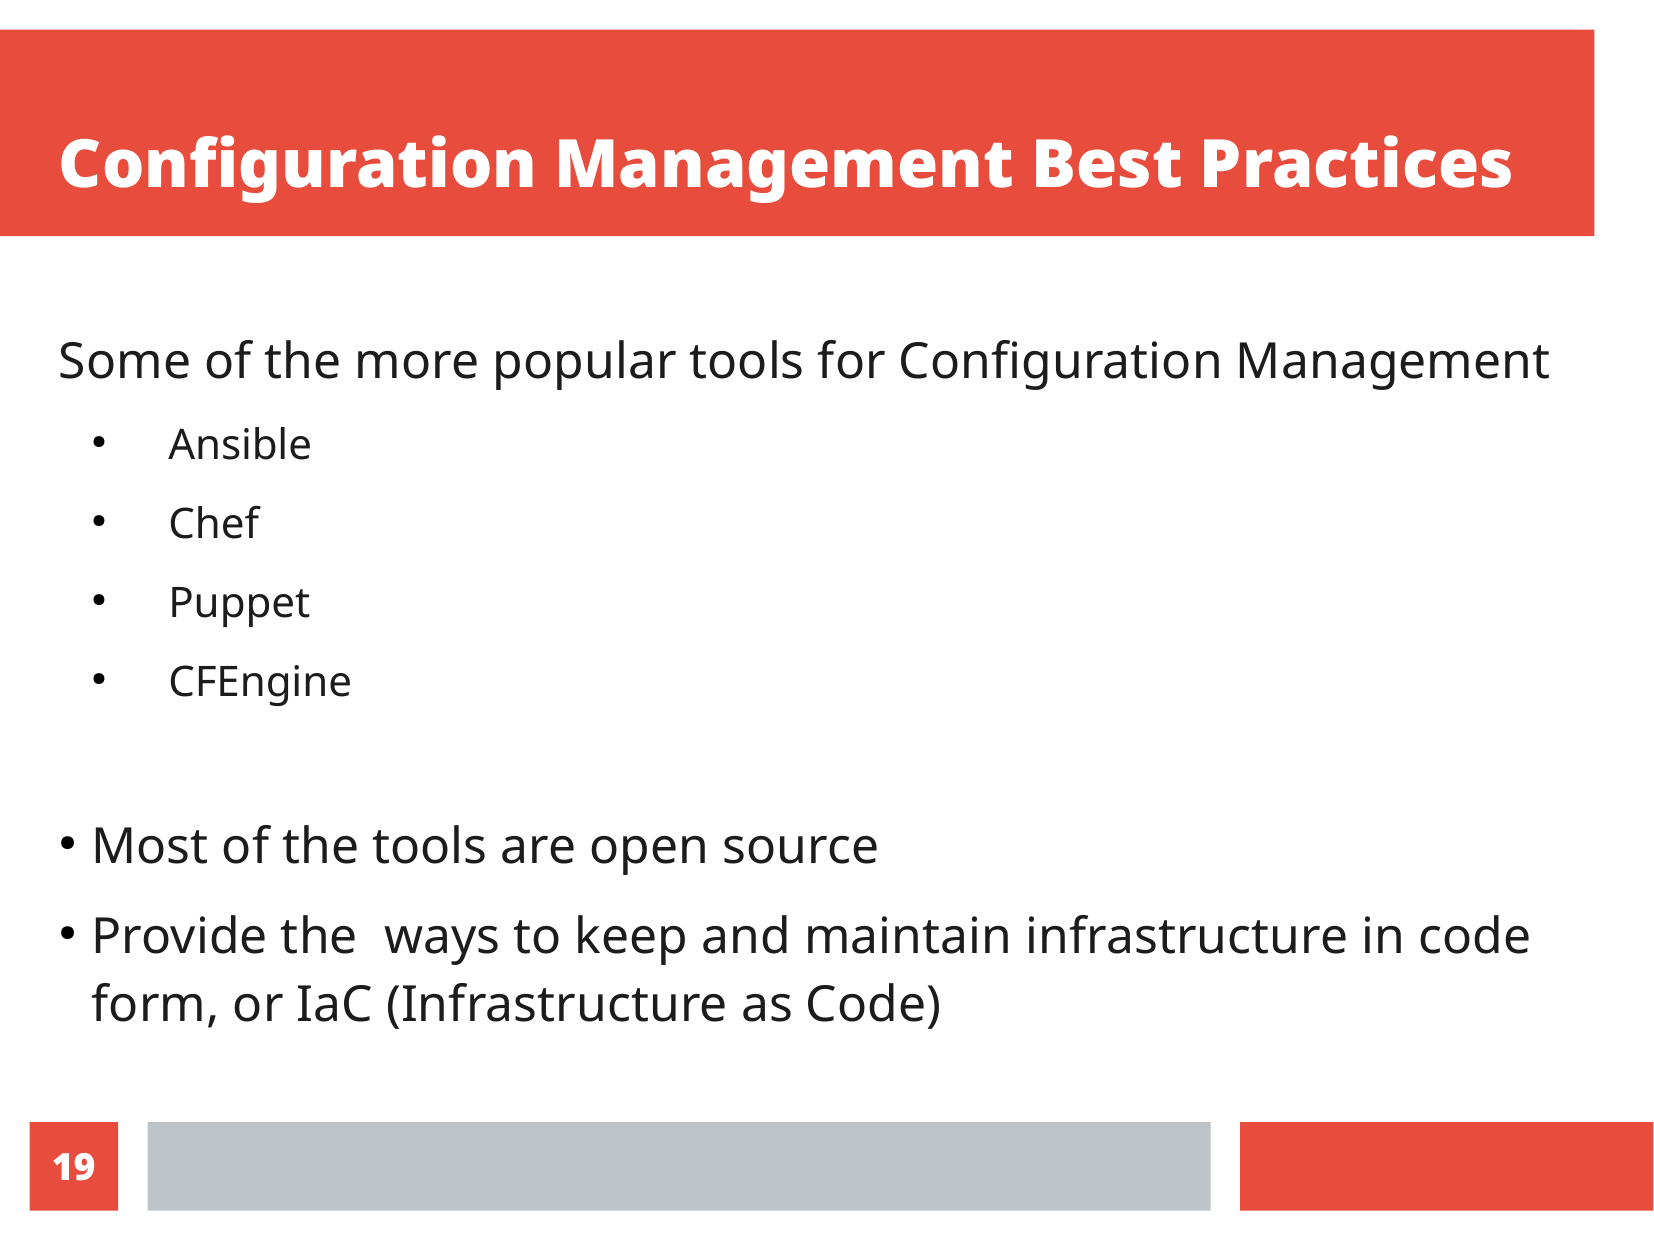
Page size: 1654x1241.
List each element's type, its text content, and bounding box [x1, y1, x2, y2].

title Configuration Management Best Practices [59, 59, 1595, 207]
list Some of the more popular tools for Configuration Management Ansible Chef Puppet CFEngine Most of the tools are open source Provide the ways to keep and maintain infrastructure in code form, or IaC (Infrastructure as Code) [59, 324, 1565, 1093]
